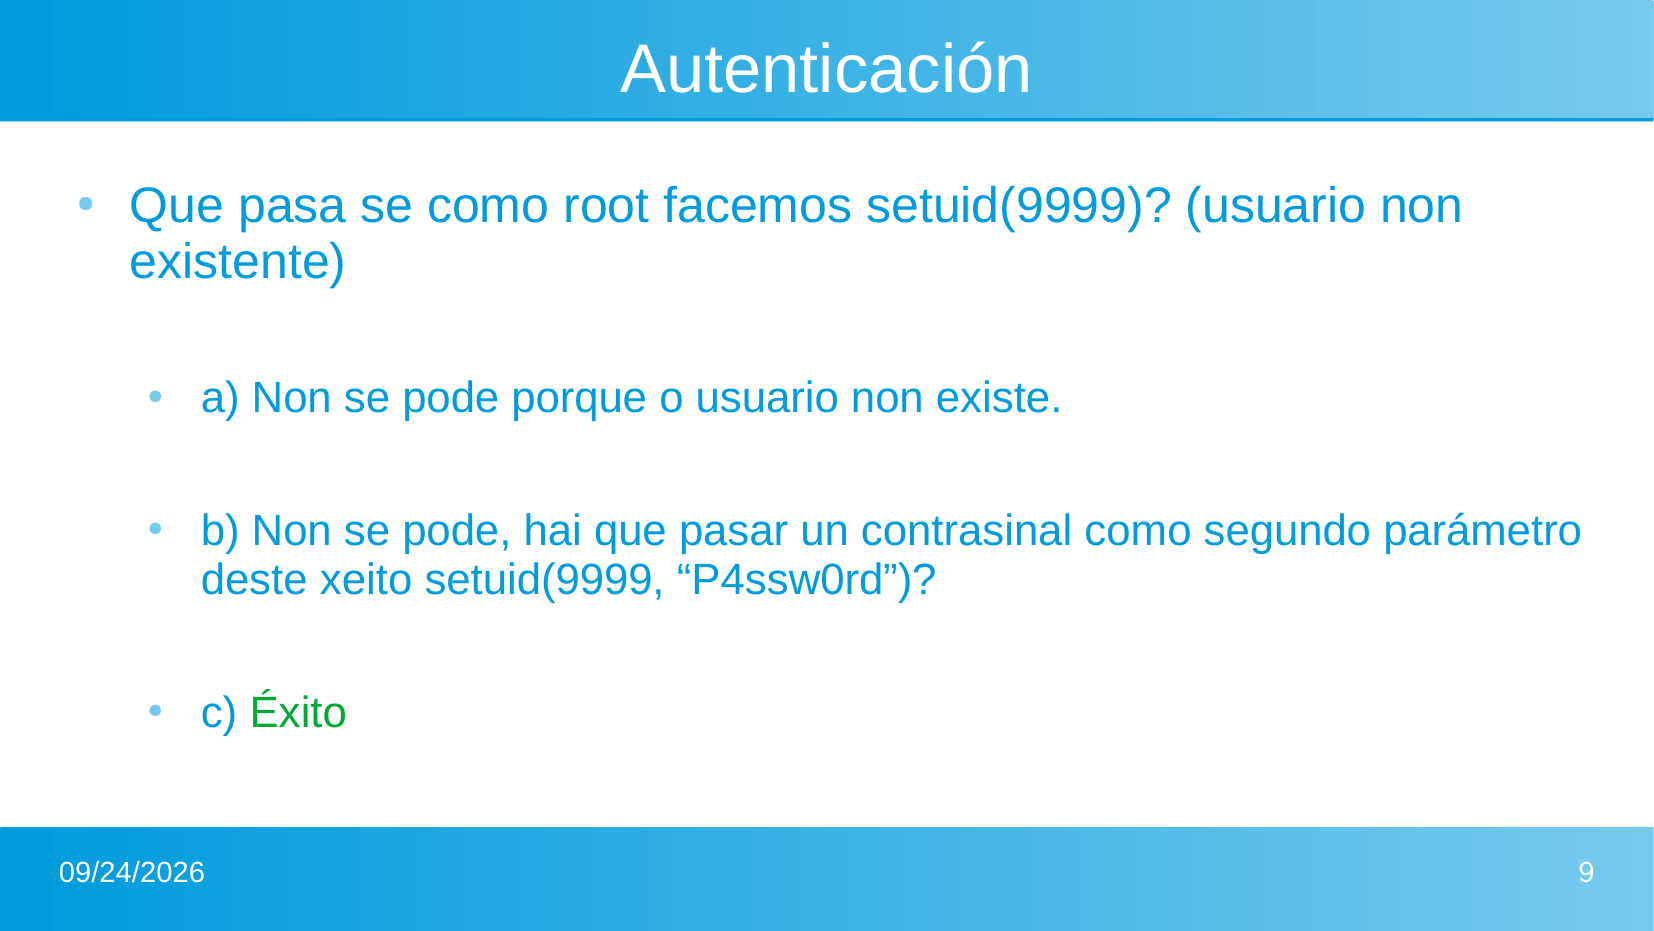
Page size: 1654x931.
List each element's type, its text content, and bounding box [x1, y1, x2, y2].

list Que pasa se como root facemos setuid(9999)? (usuario non existente) a) Non se pode porque o usuario non existe. b) Non se pode, hai que pasar un contrasinal como segundo parámetro deste xeito setuid(9999, “P4ssw0rd”)? c) Éxito [59, 177, 1595, 768]
title Autenticación [59, 29, 1595, 108]
